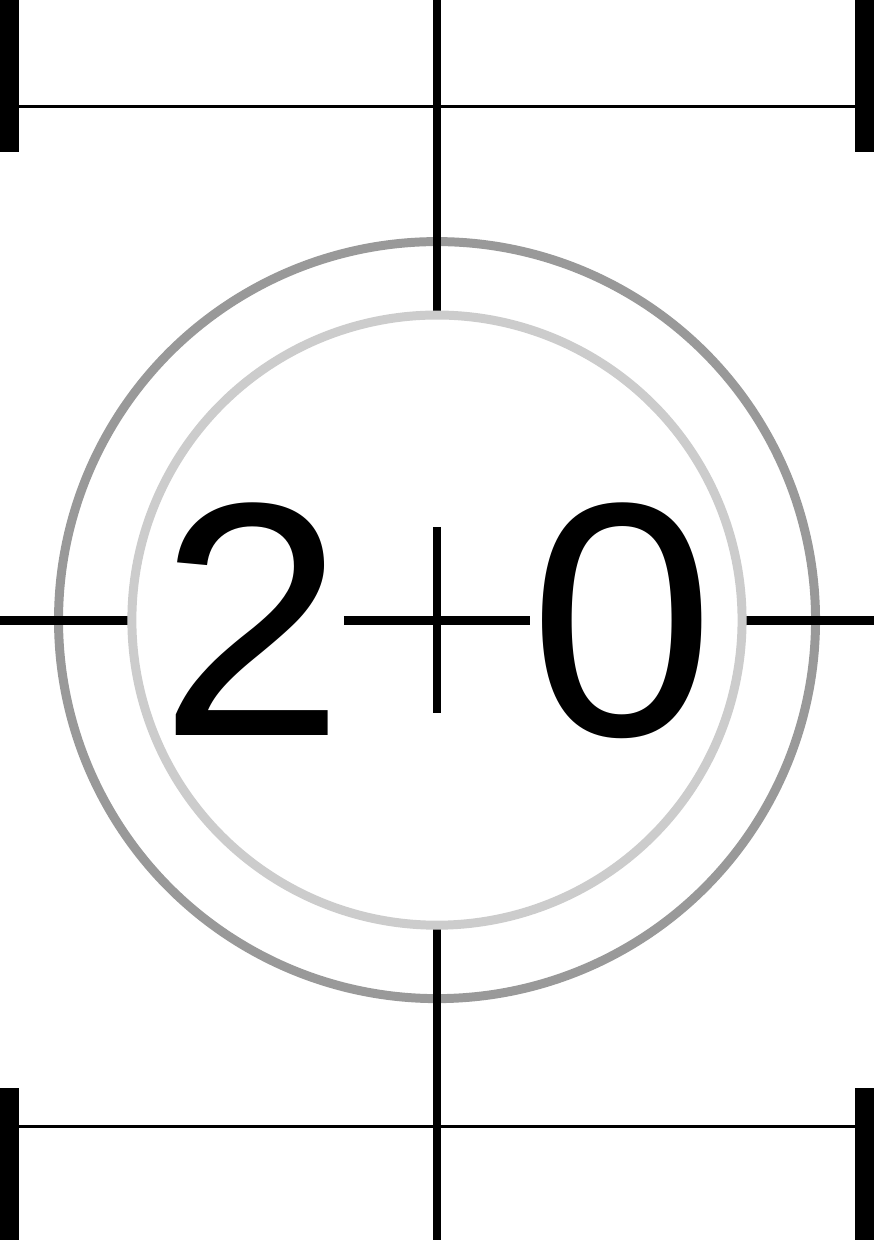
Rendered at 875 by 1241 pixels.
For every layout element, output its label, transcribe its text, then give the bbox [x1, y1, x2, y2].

text_box [112, 241, 762, 426]
text_box [111, 814, 763, 999]
text_box 2 0 [58, 426, 816, 814]
